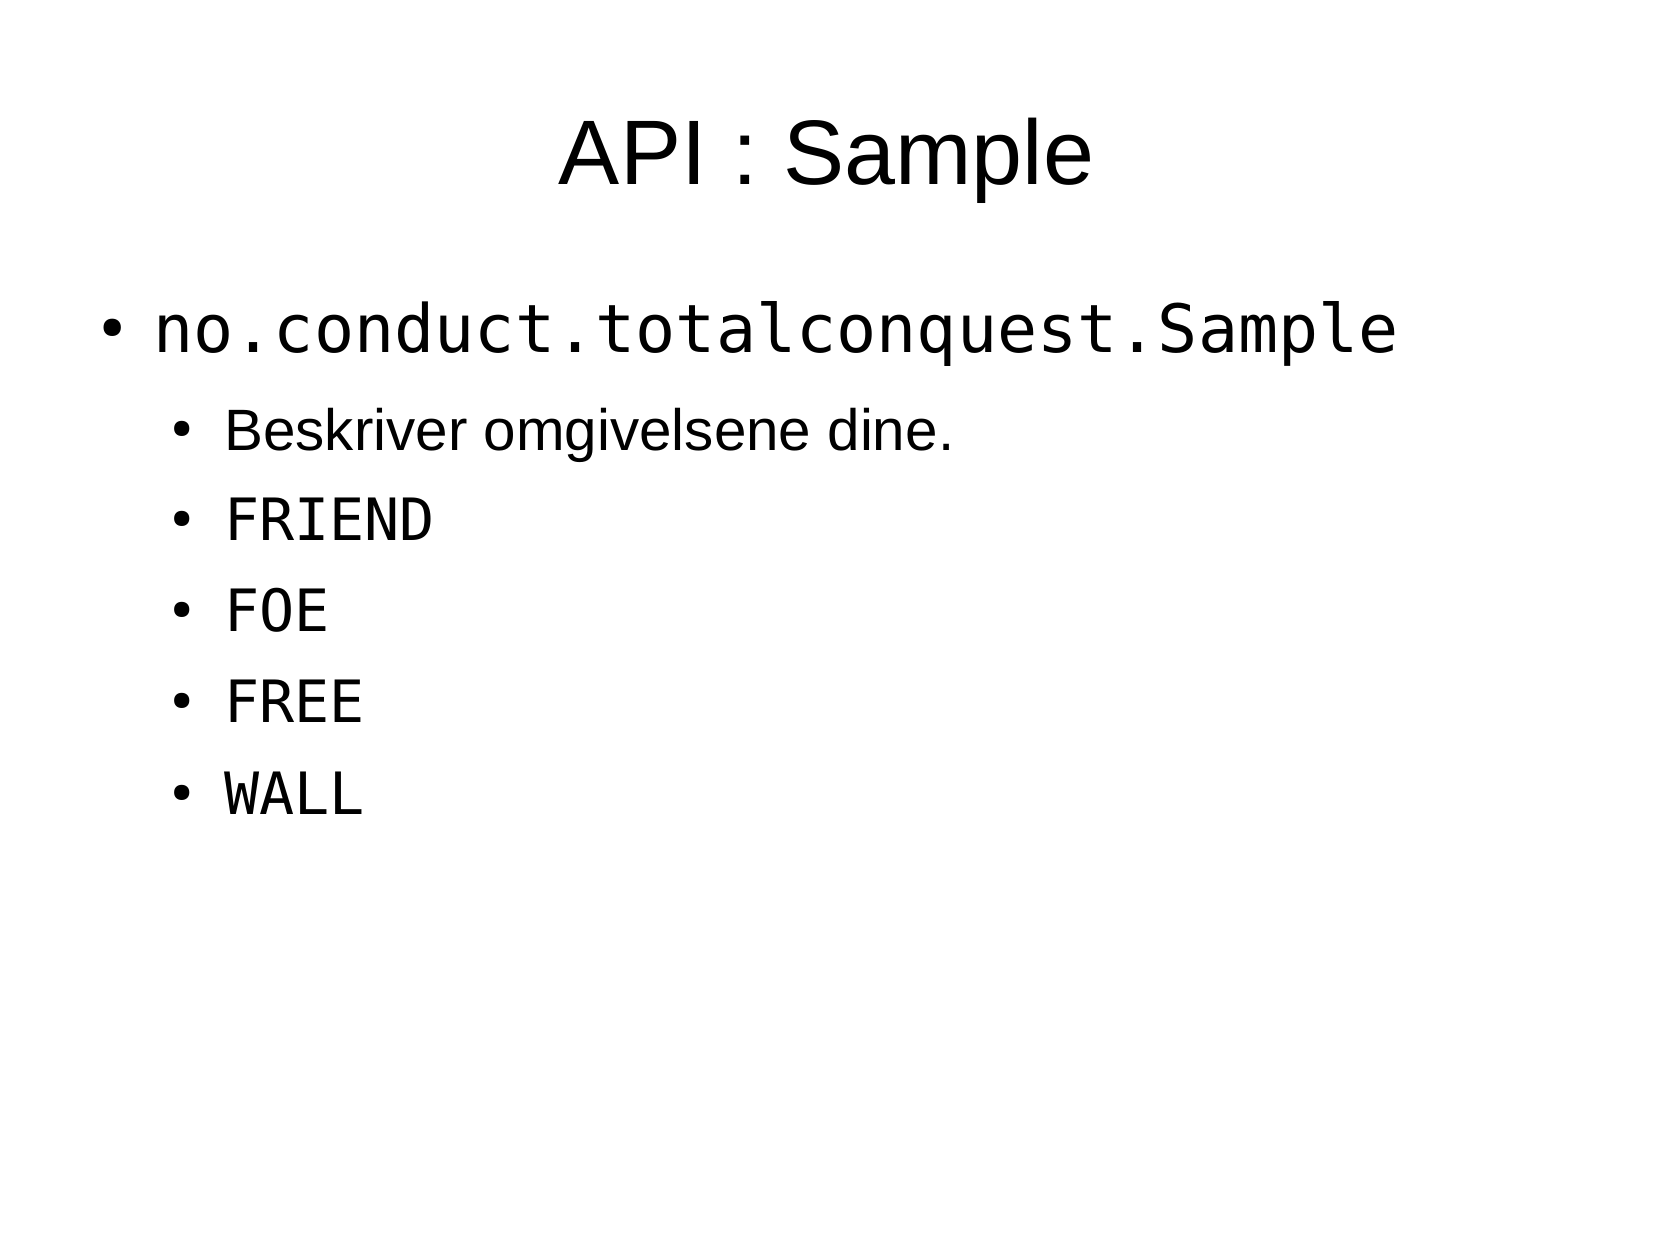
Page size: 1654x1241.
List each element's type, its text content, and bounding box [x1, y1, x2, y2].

title API : Sample [82, 56, 1571, 250]
list no.conduct.totalconquest.Sample Beskriver omgivelsene dine. FRIEND FOE FREE WALL [82, 290, 1571, 1094]
